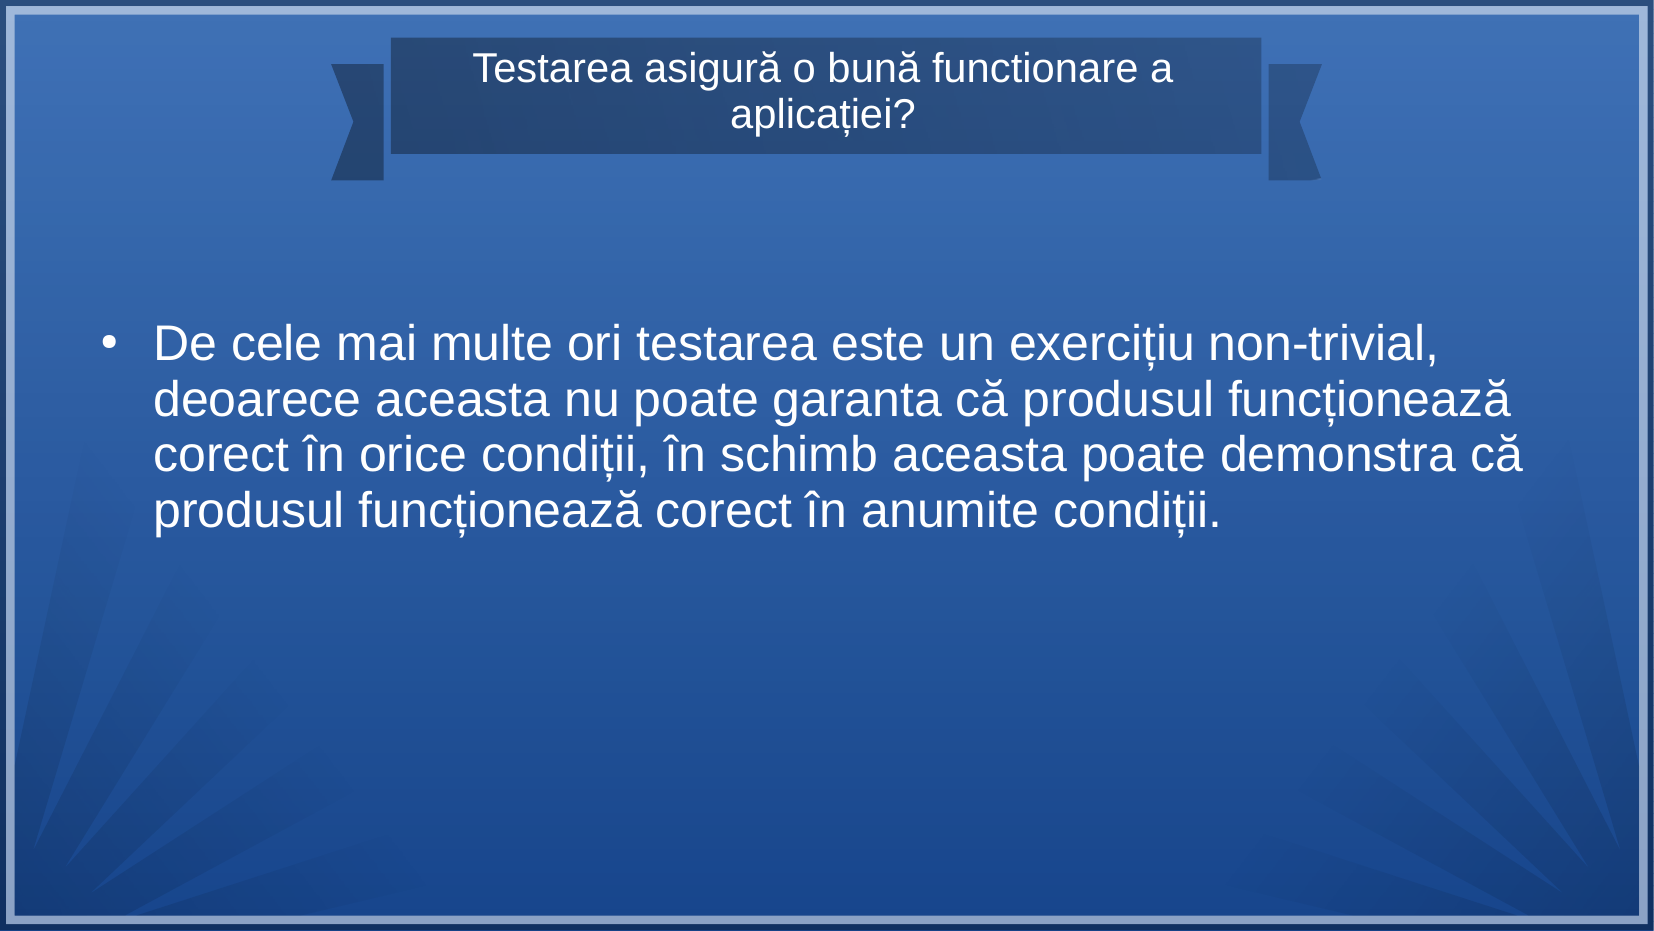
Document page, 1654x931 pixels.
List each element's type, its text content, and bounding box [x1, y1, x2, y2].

list De cele mai multe ori testarea este un exercițiu non-trivial, deoarece aceasta nu poate garanta că produsul funcționează corect în orice condiții, în schimb aceasta poate demonstra că produsul funcționează corect în anumite condiții. [82, 315, 1571, 848]
title Testarea asigură o bună functionare a aplicației? [385, 31, 1261, 151]
